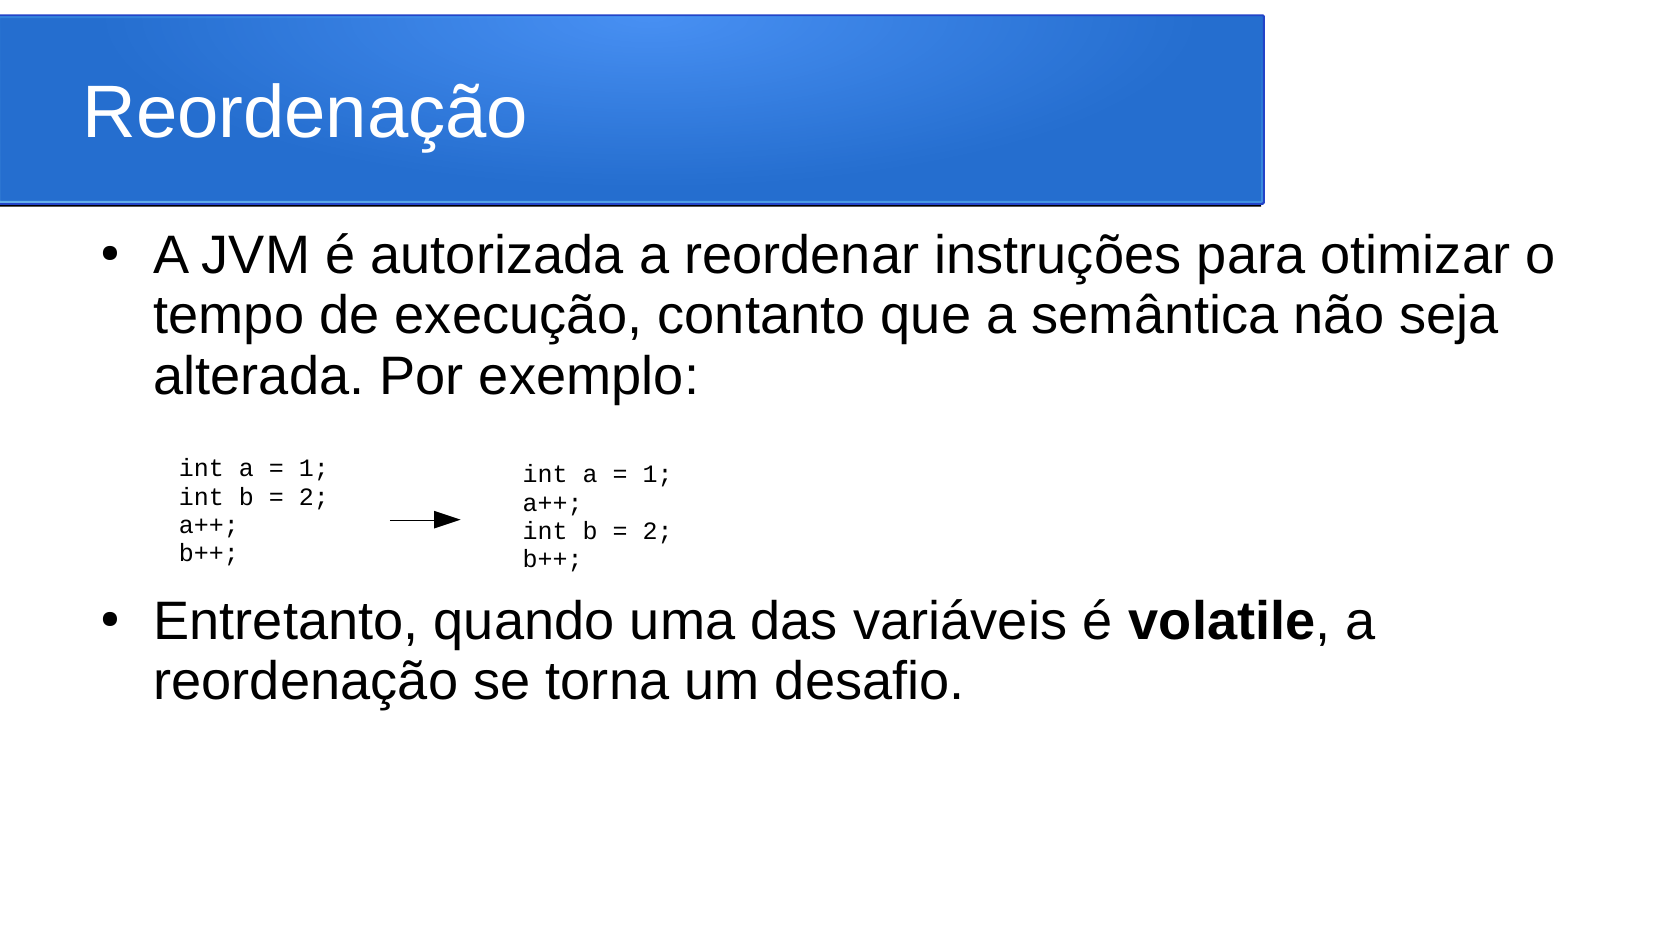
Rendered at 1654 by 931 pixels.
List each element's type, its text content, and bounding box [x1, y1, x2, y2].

list Entretanto, quando uma das variáveis é volatile, a reordenação se torna um desafio. [82, 590, 1571, 804]
list A JVM é autorizada a reordenar instruções para otimizar o tempo de execução, contanto que a semântica não seja alterada. Por exemplo: [82, 224, 1571, 590]
text_box int a = 1; a++; int b = 2; b++; [507, 454, 796, 586]
title Reordenação [82, 35, 1235, 189]
text_box int a = 1; int b = 2; a++; b++; [164, 448, 426, 590]
